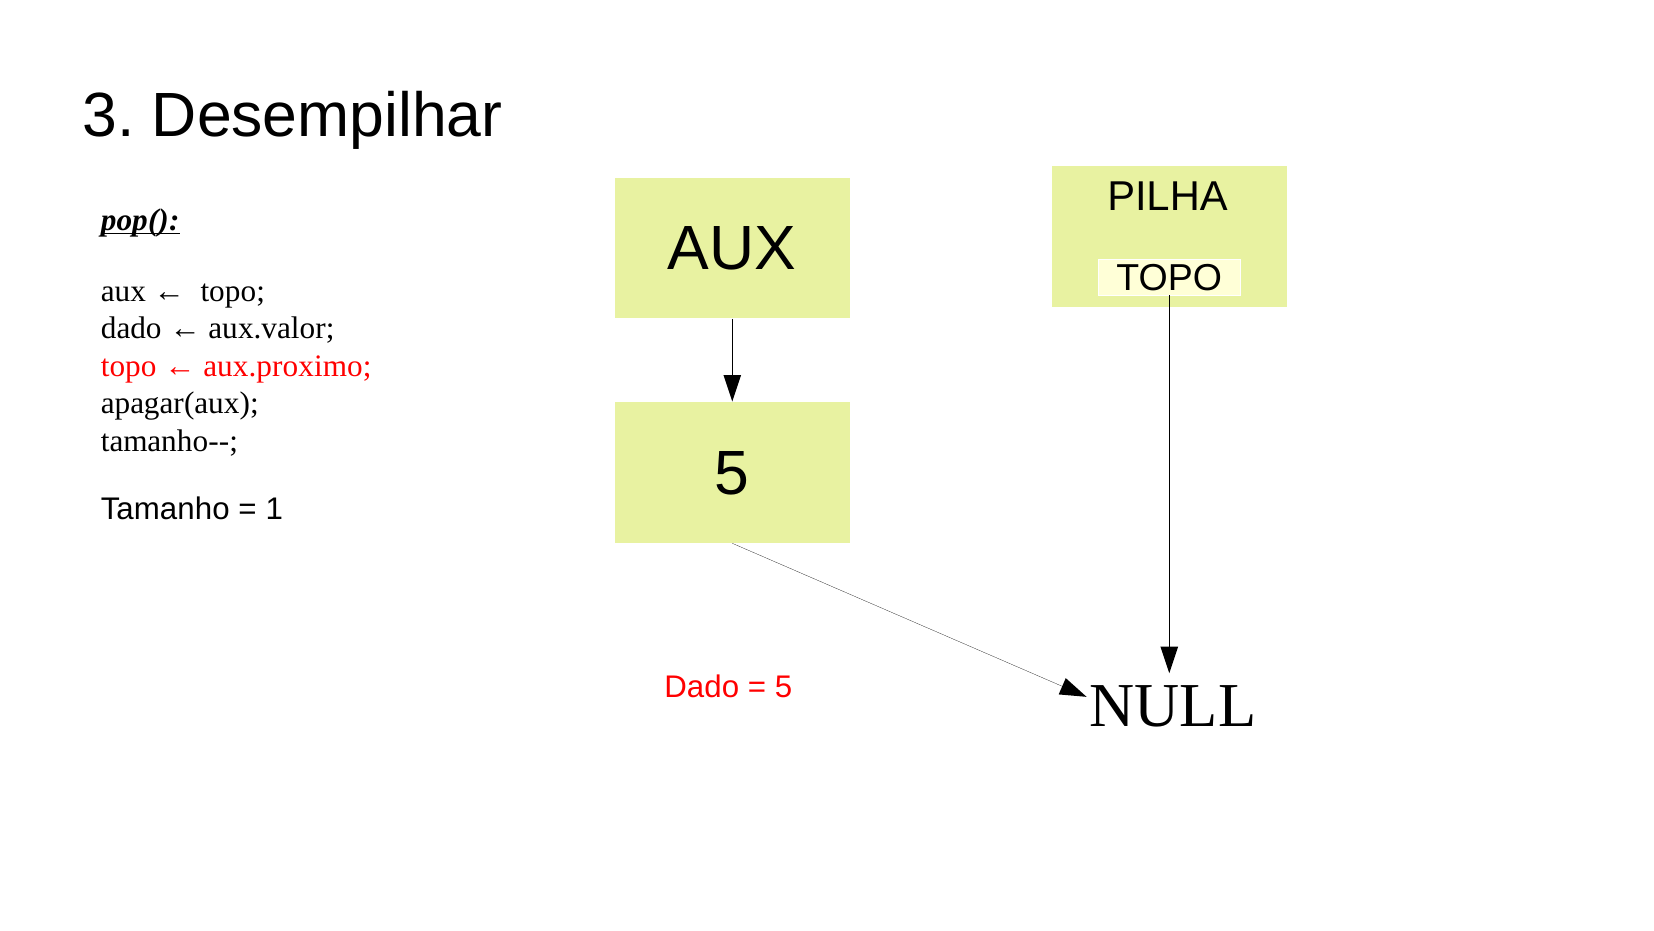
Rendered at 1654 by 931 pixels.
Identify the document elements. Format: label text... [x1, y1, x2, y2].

text_box [1051, 165, 1288, 308]
text_box TOPO [1098, 259, 1241, 296]
text_box pop(): aux ← topo; dado ← aux.valor; topo ← aux.proximo; apagar(aux); tamanho--; [85, 191, 508, 503]
text_box 5 [614, 401, 851, 544]
text_box PILHA [1092, 165, 1247, 227]
text_box AUX [614, 177, 851, 319]
text_box Tamanho = 1 [86, 503, 301, 569]
title 3. Desempilhar [82, 37, 1571, 193]
text_box Dado = 5 [649, 661, 808, 712]
text_box NULL [1074, 663, 1276, 745]
